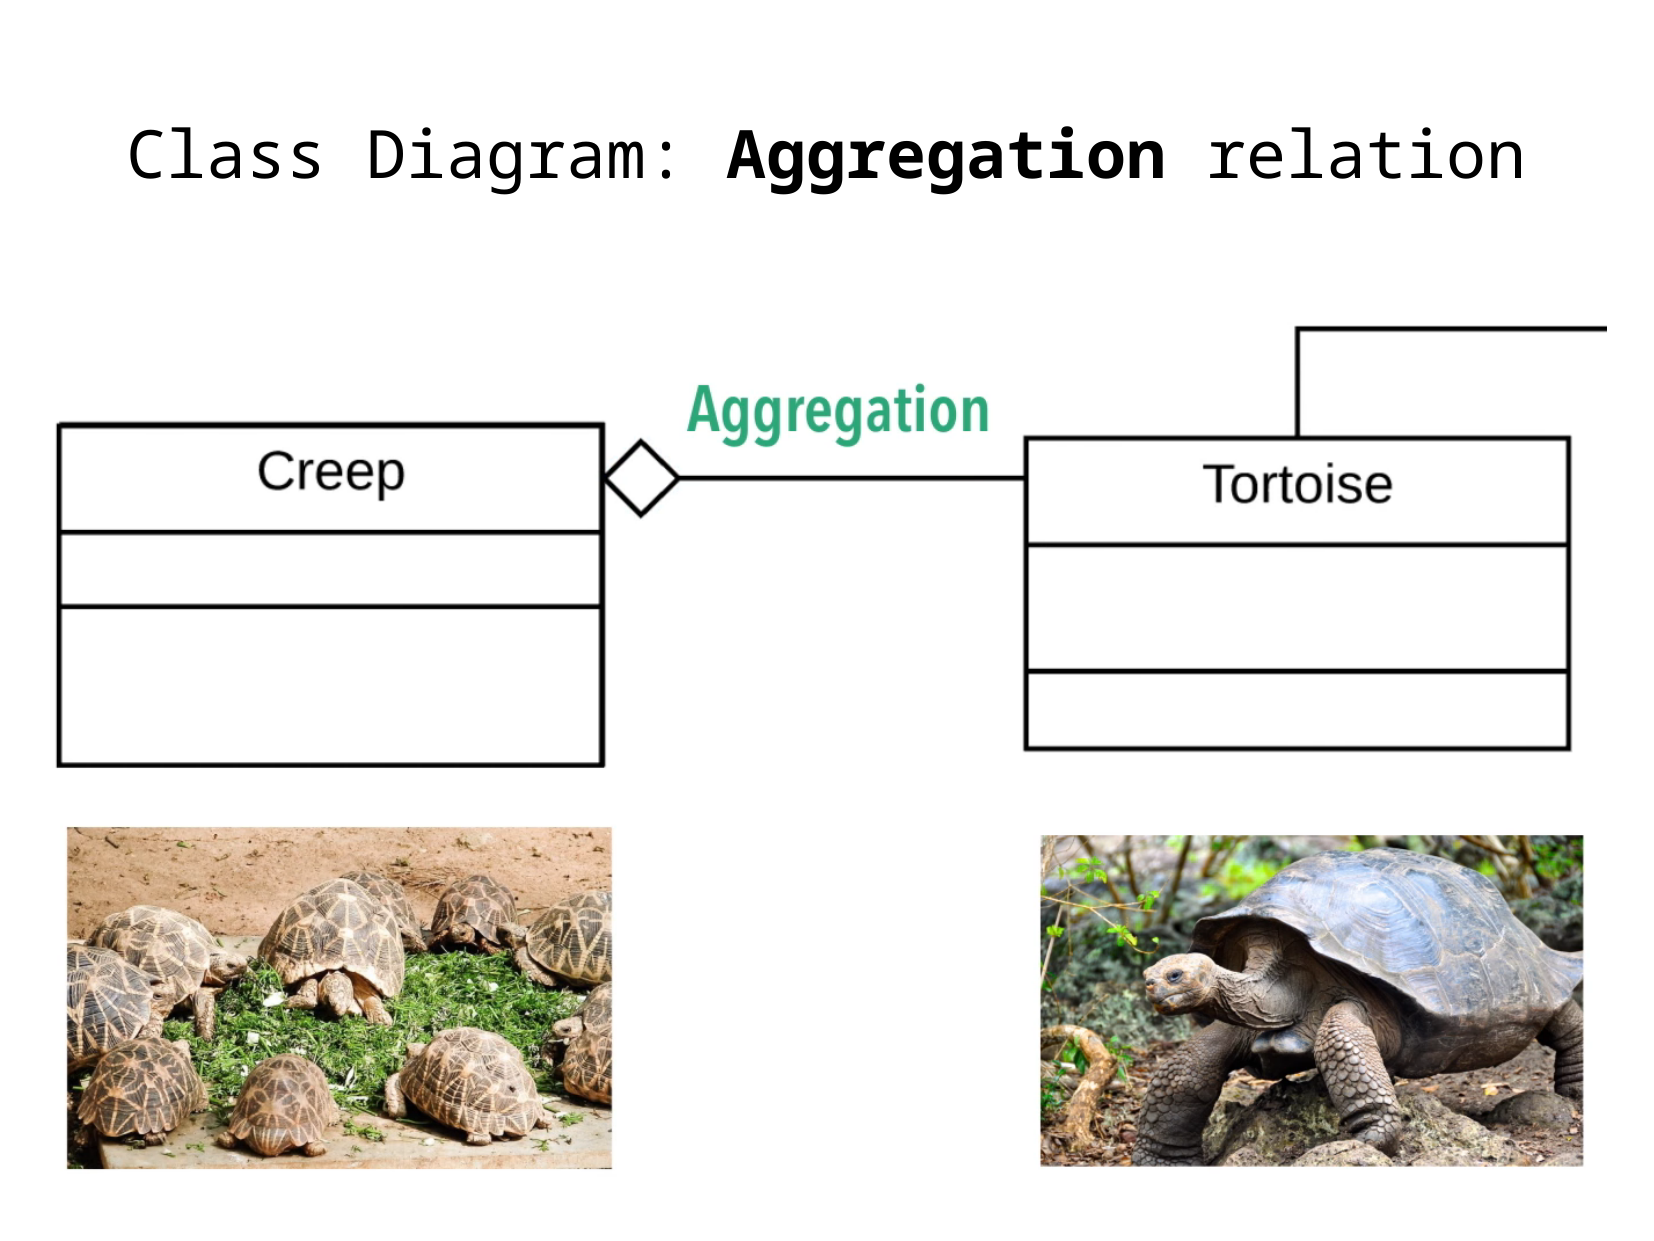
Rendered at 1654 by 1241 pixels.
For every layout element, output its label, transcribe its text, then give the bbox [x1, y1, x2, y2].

title Class Diagram: Aggregation relation [35, 49, 1619, 257]
picture [29, 276, 1613, 1190]
